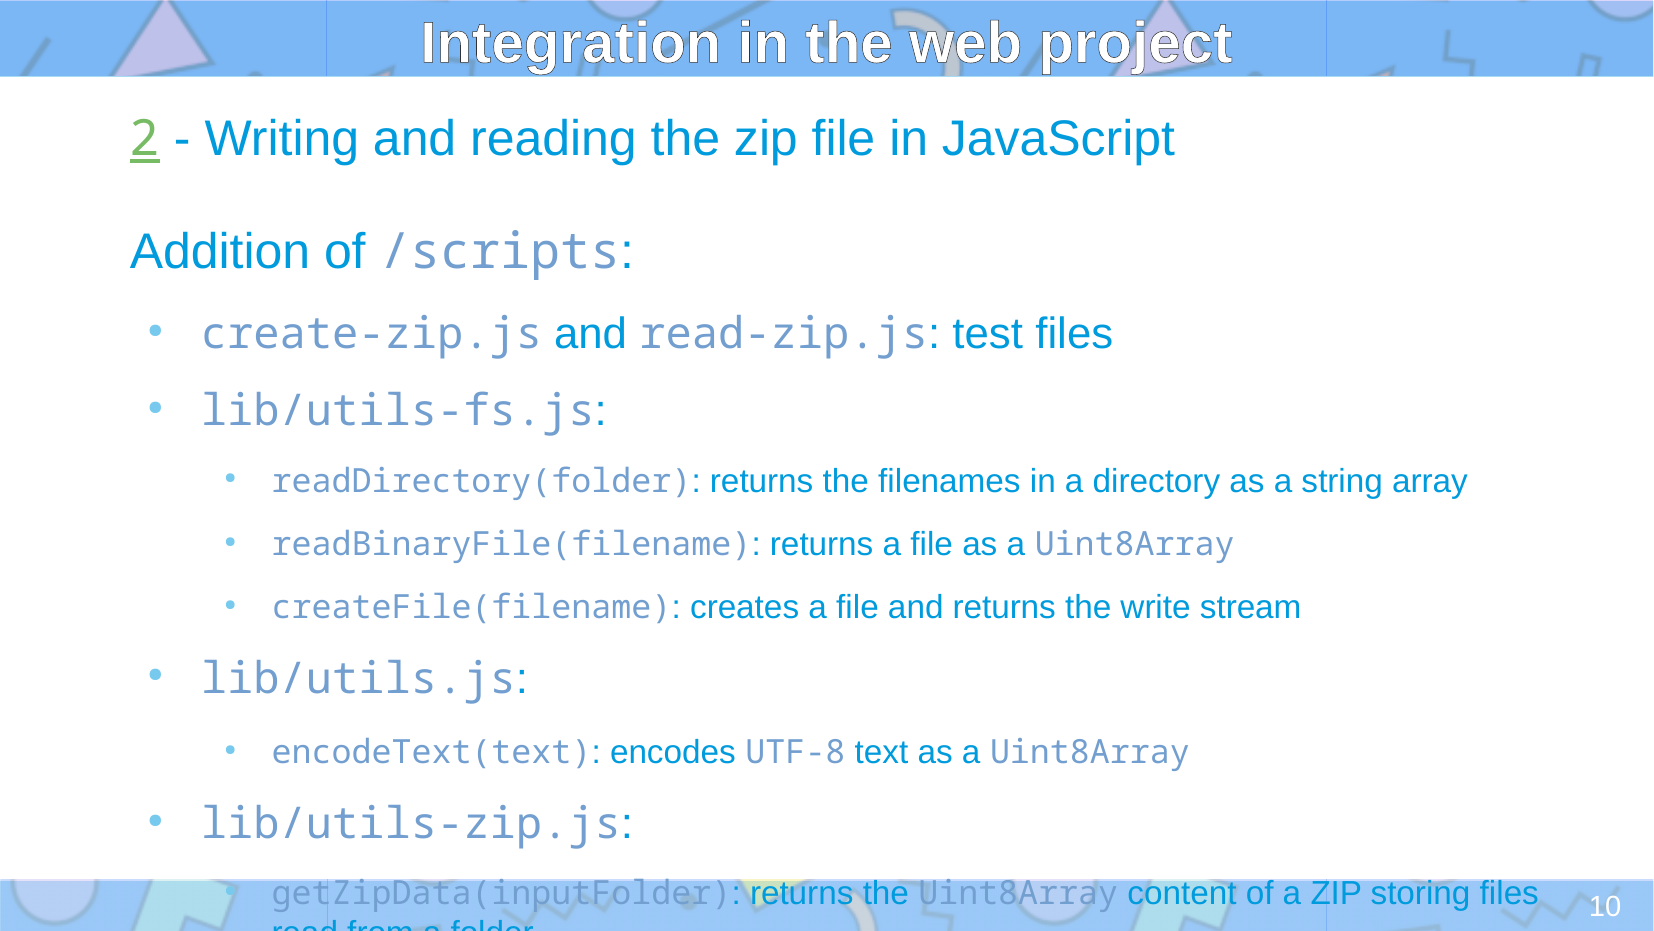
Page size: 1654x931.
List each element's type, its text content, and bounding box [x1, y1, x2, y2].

title Integration in the web project [59, 3, 1595, 82]
picture [0, 879, 1654, 931]
picture [656, 888, 665, 902]
list 2 - Writing and reading the zip file in JavaScript Addition of /scripts: create-zip.js and read-zip.js: test files lib/utils-fs.js: readDirectory(folder): returns the filenames in a directory as a string array readBinaryFile(filename): returns a file as a Uint8Array createFile(filename): creates a file and returns the write stream lib/utils.js: encodeText(text): encodes UTF-8 text as a Uint8Array lib/utils-zip.js: getZipData(inputFolder): returns the Uint8Array content of a ZIP storing files read from a folder [59, 101, 1595, 863]
picture [0, 0, 1654, 76]
